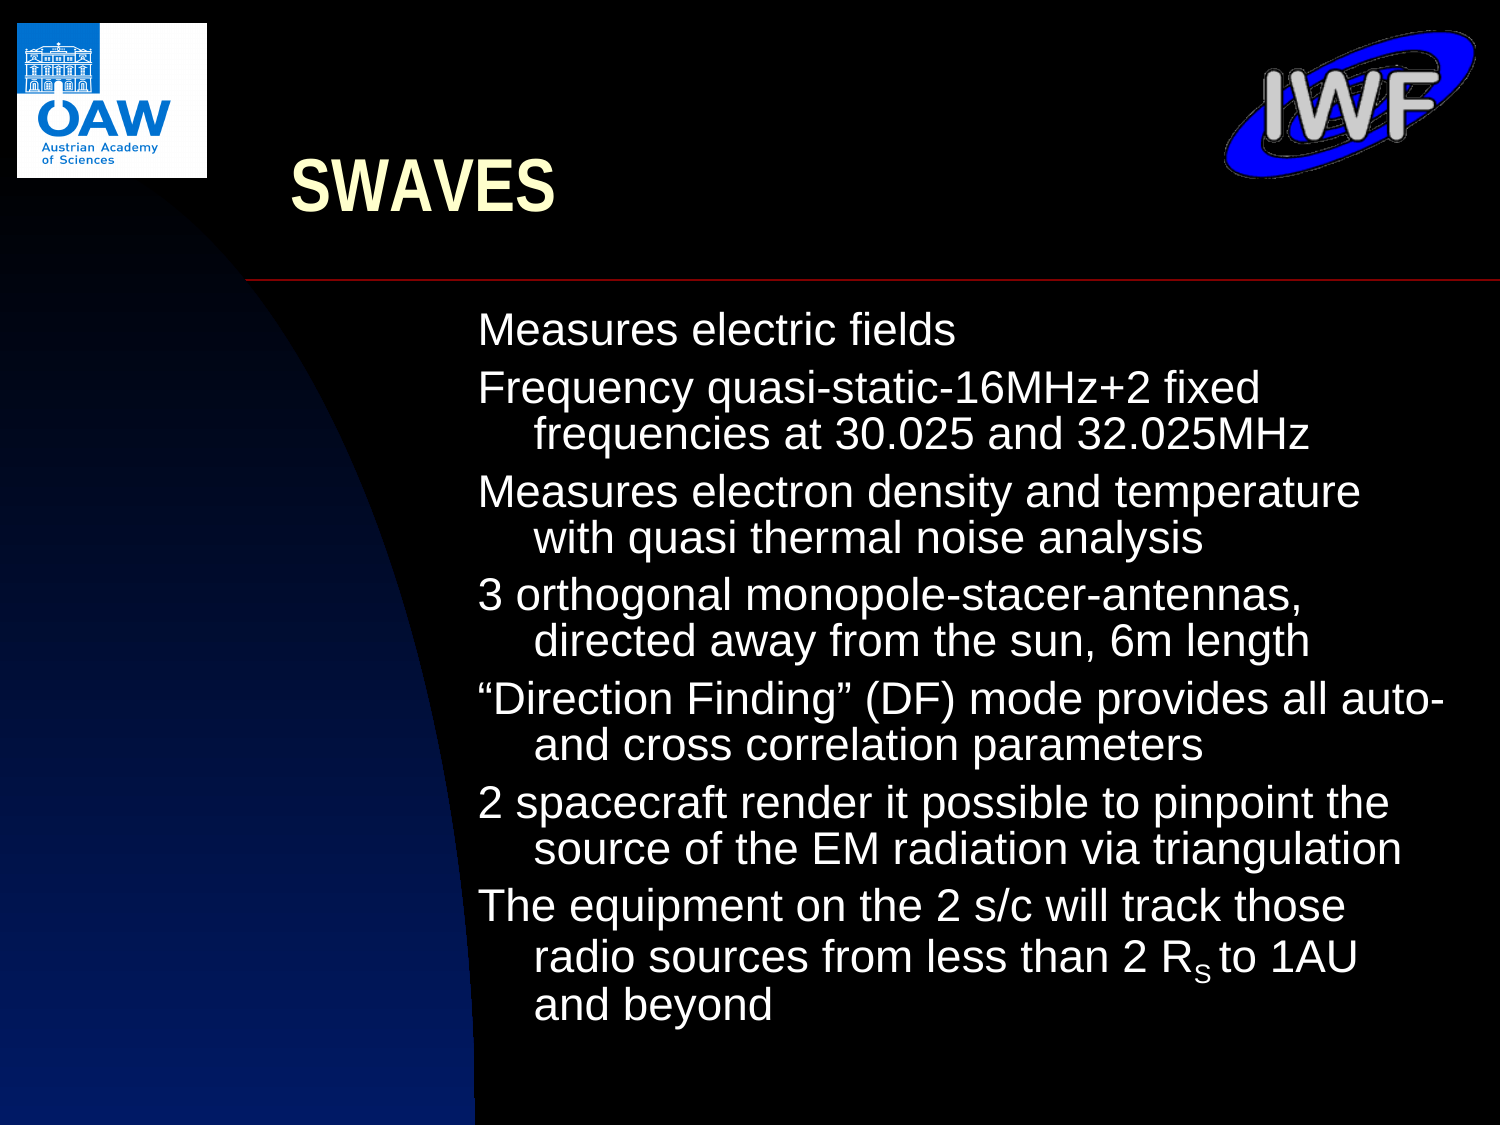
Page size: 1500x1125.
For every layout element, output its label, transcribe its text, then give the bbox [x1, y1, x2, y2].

picture [1224, 30, 1476, 179]
picture [17, 23, 207, 178]
title SWAVES [275, 99, 1463, 288]
list Measures electric fields Frequency quasi-static-16MHz+2 fixed frequencies at 30.025 and 32.025MHz Measures electron density and temperature with quasi thermal noise analysis 3 orthogonal monopole-stacer-antennas, directed away from the sun, 6m length “Direction Finding” (DF) mode provides all auto- and cross correlation parameters 2 spacecraft render it possible to pinpoint the source of the EM radiation via triangulation The equipment on the 2 s/c will track those radio sources from less than 2 RS to 1AU and beyond [462, 301, 1463, 1085]
